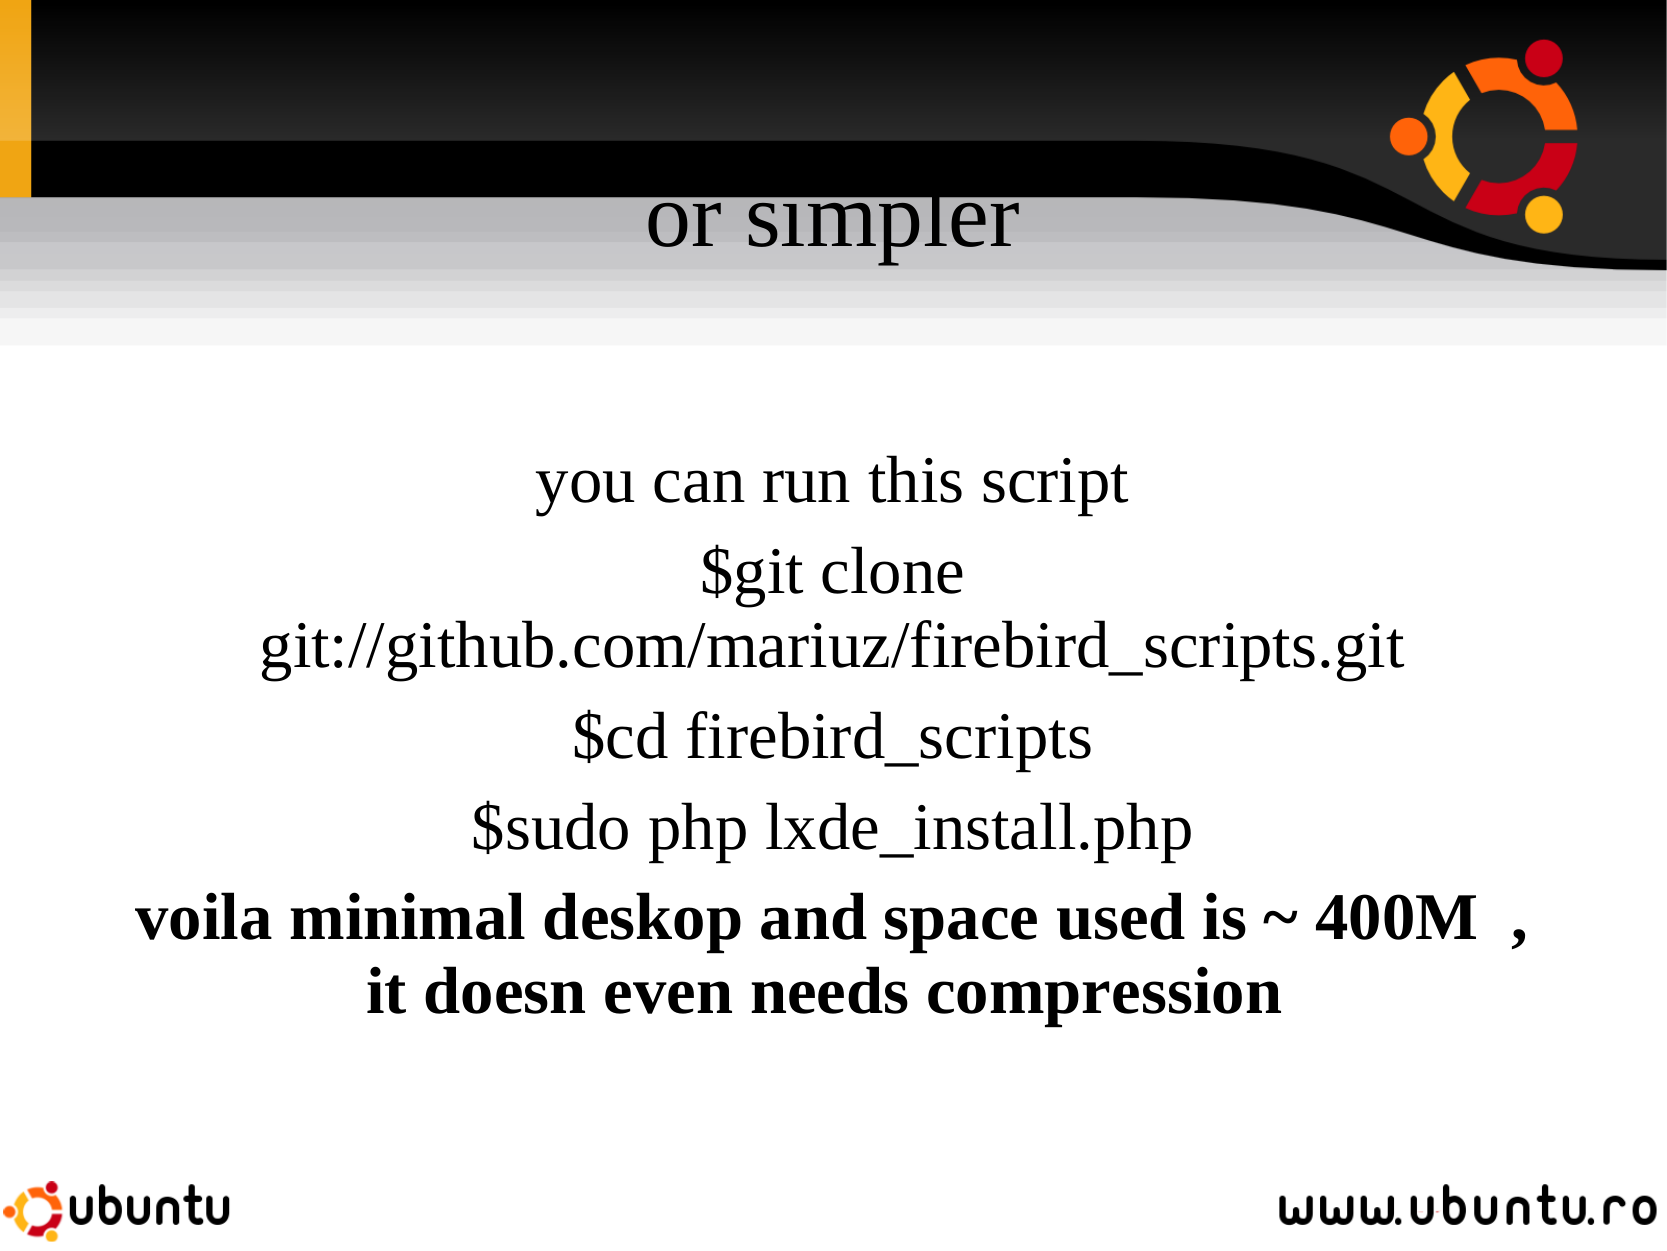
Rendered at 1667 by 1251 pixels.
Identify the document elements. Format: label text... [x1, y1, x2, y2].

title or simpler [125, 118, 1542, 312]
picture [0, 0, 1667, 1251]
subtitle you can run this script $git clone git://github.com/mariuz/firebird_scripts.git $cd firebird_scripts $sudo php lxde_install.php voila minimal deskop and space used is ~ 400M , it doesn even needs compression [125, 368, 1542, 1104]
